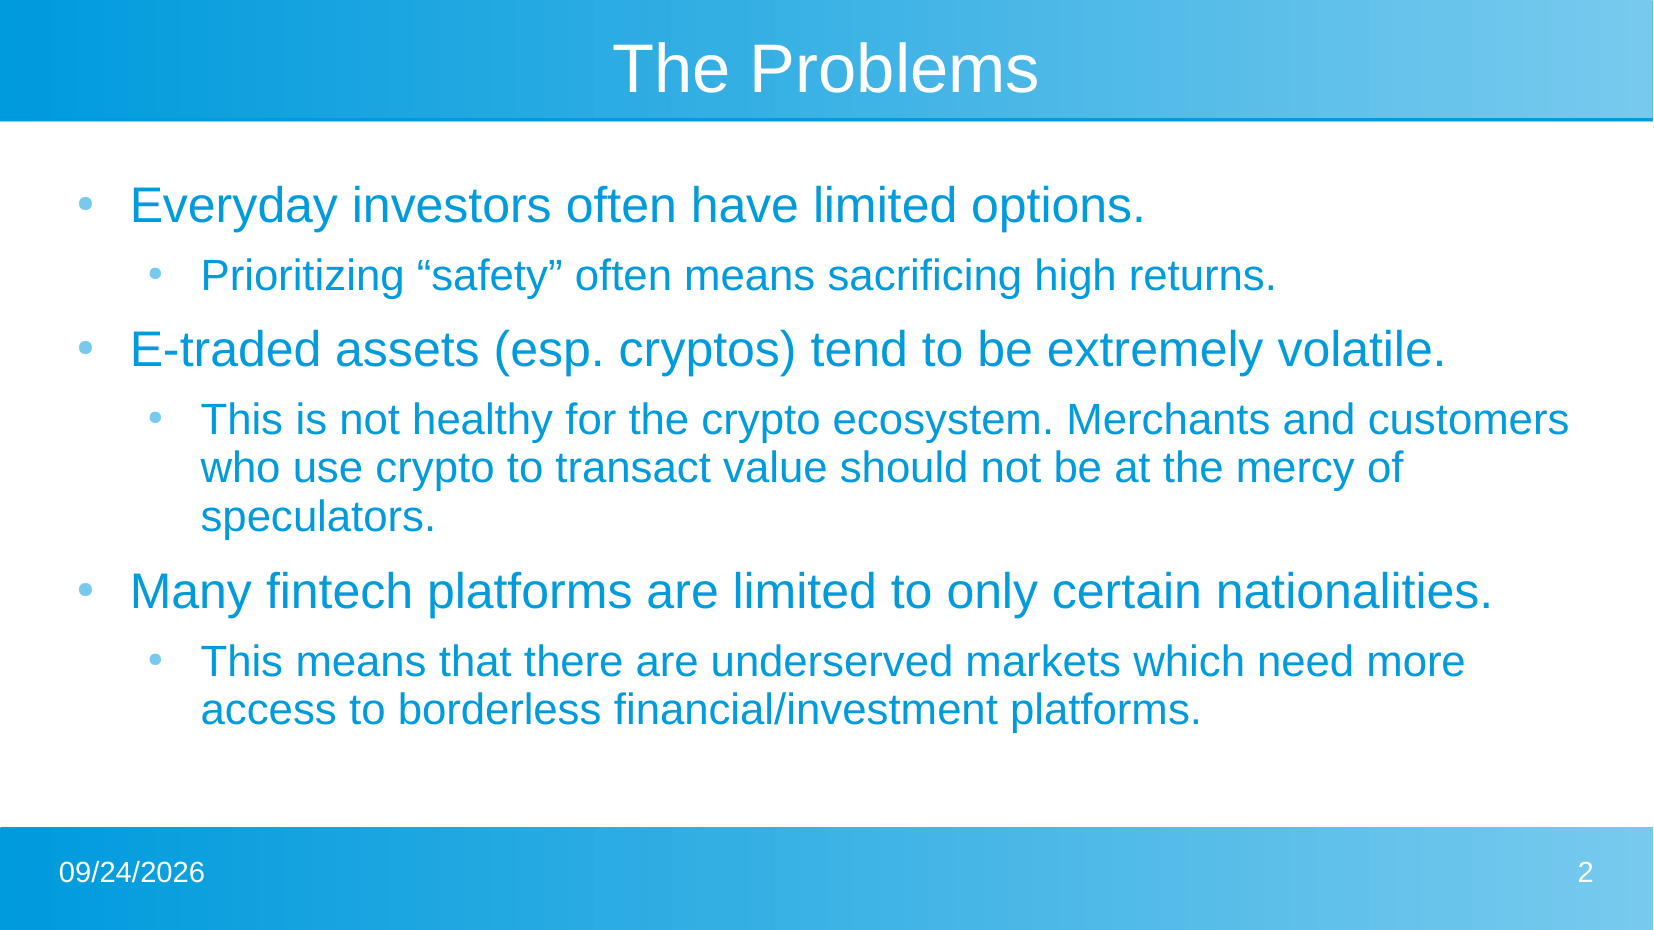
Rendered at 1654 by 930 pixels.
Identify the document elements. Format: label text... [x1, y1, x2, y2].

title The Problems [58, 29, 1594, 108]
list Everyday investors often have limited options. Prioritizing “safety” often means sacrificing high returns. E-traded assets (esp. cryptos) tend to be extremely volatile. This is not healthy for the crypto ecosystem. Merchants and customers who use crypto to transact value should not be at the mercy of speculators. Many fintech platforms are limited to only certain nationalities. This means that there are underserved markets which need more access to borderless financial/investment platforms. [58, 177, 1594, 768]
